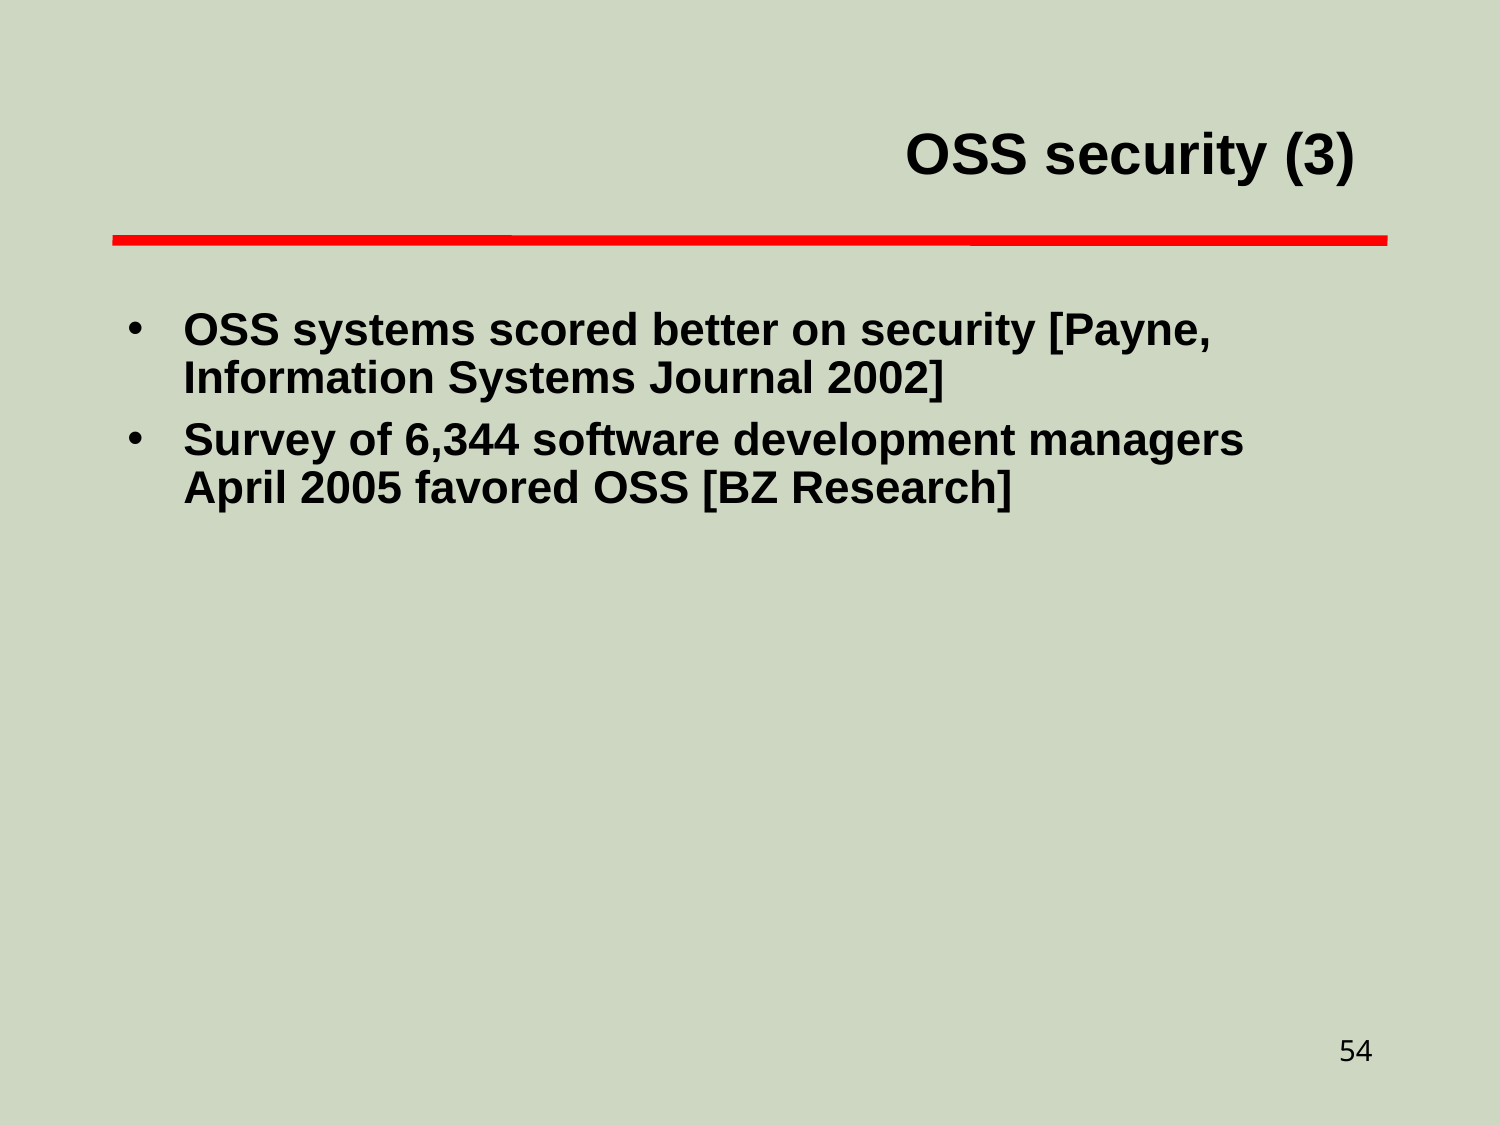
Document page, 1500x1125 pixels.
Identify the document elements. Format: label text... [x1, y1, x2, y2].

list OSS systems scored better on security [Payne, Information Systems Journal 2002] Survey of 6,344 software development managers April 2005 favored OSS [BZ Research] [112, 299, 1388, 1000]
title OSS security (3) [337, 85, 1388, 224]
